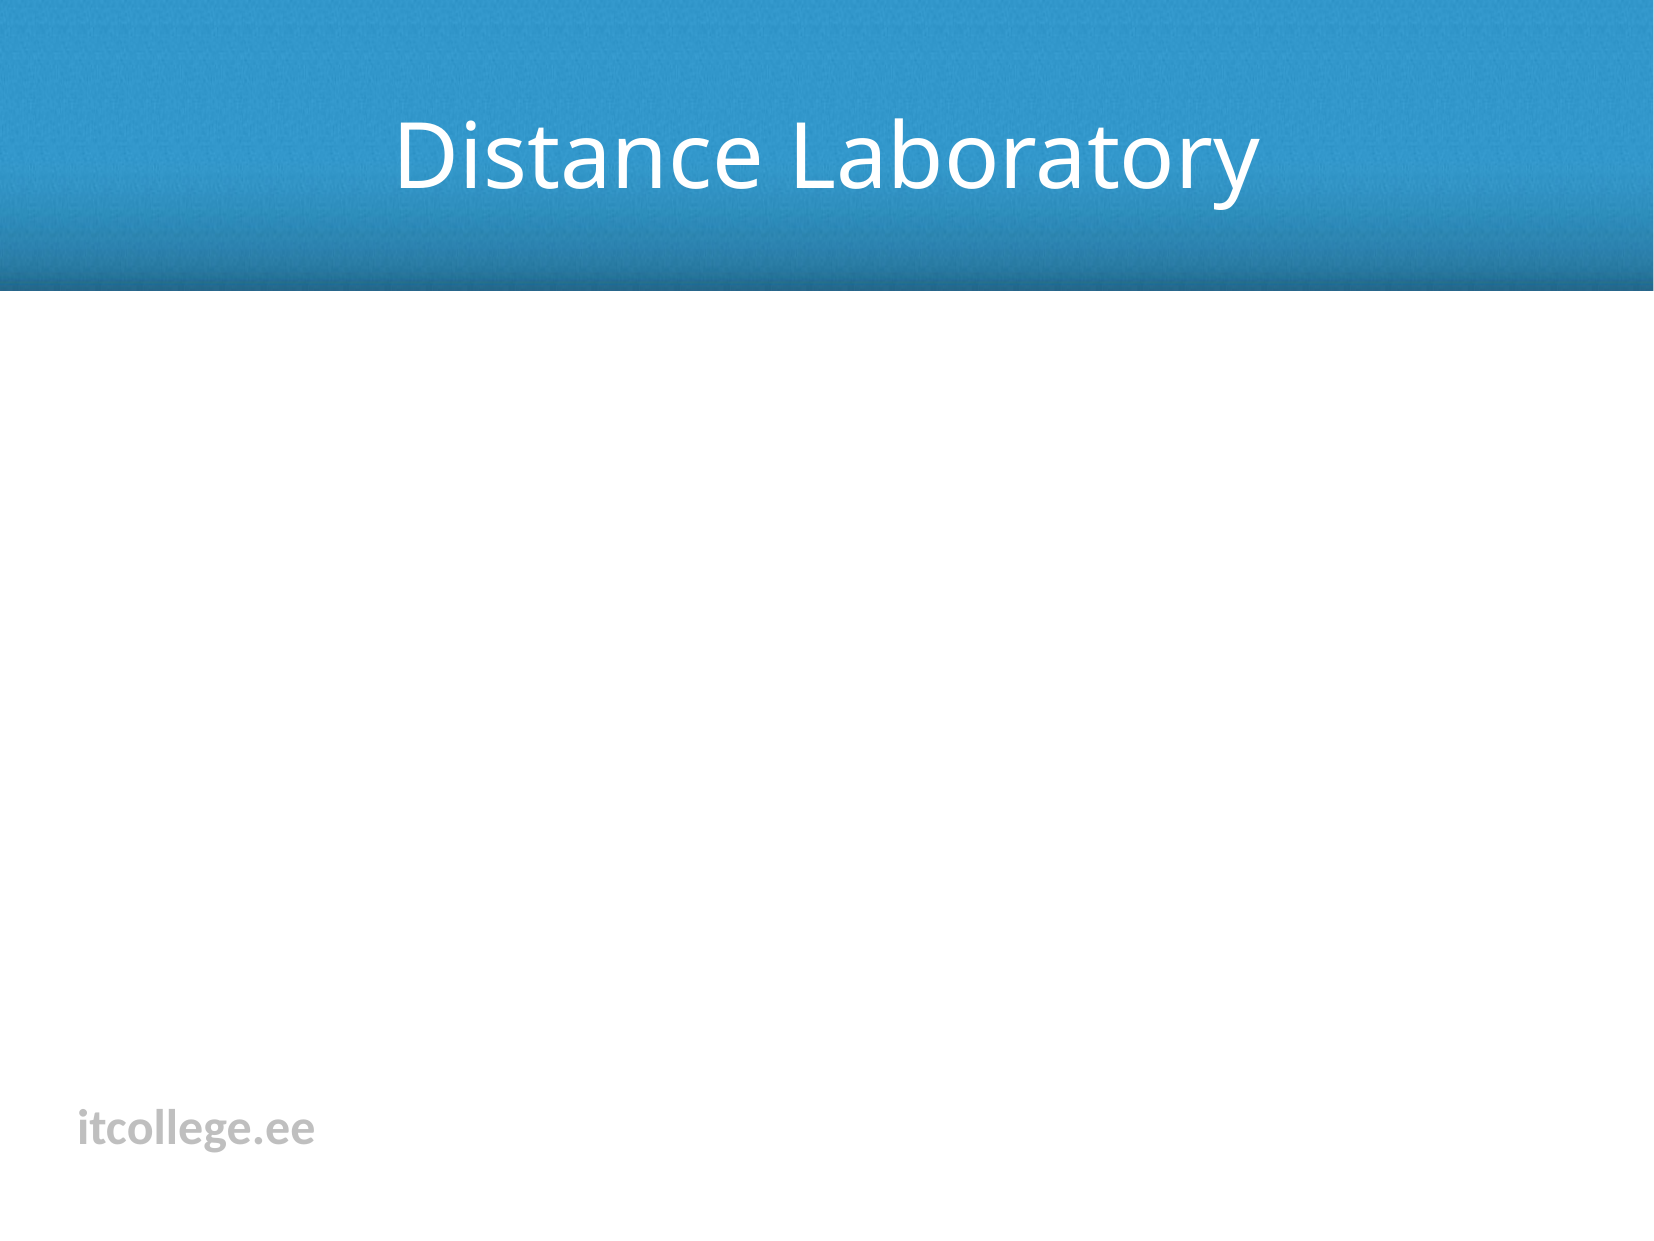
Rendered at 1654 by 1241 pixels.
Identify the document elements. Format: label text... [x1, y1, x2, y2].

title Distance Laboratory [82, 49, 1571, 257]
picture [0, 0, 1654, 291]
